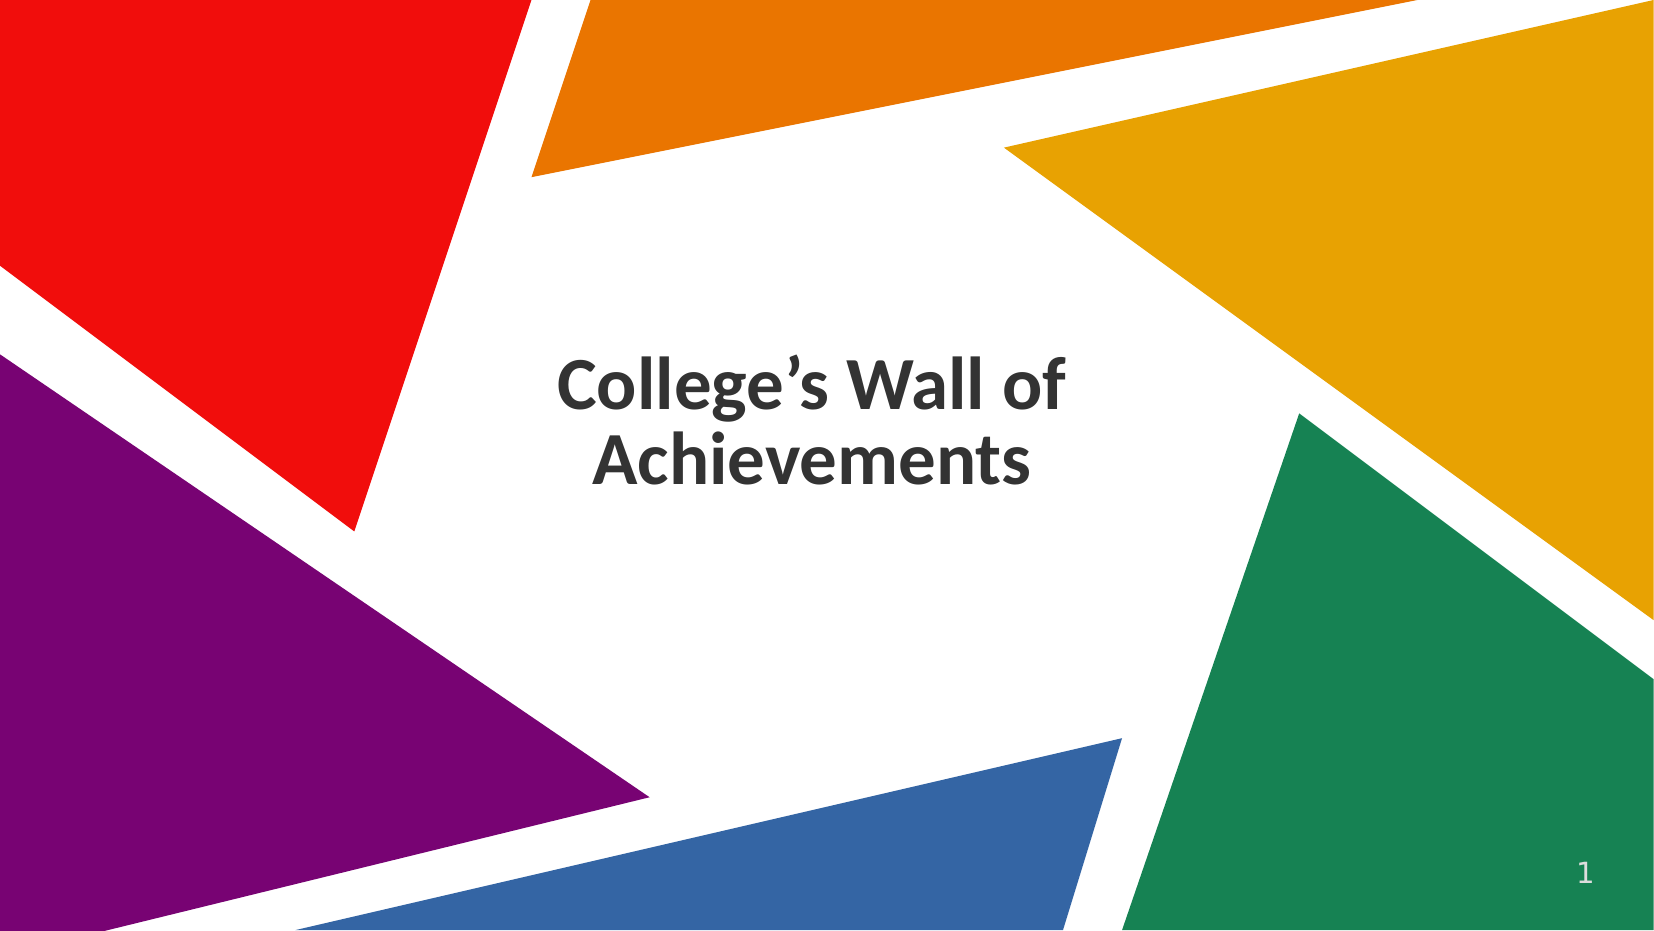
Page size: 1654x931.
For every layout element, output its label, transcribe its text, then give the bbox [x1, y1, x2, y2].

title College’s Wall of Achievements [413, 236, 1211, 621]
